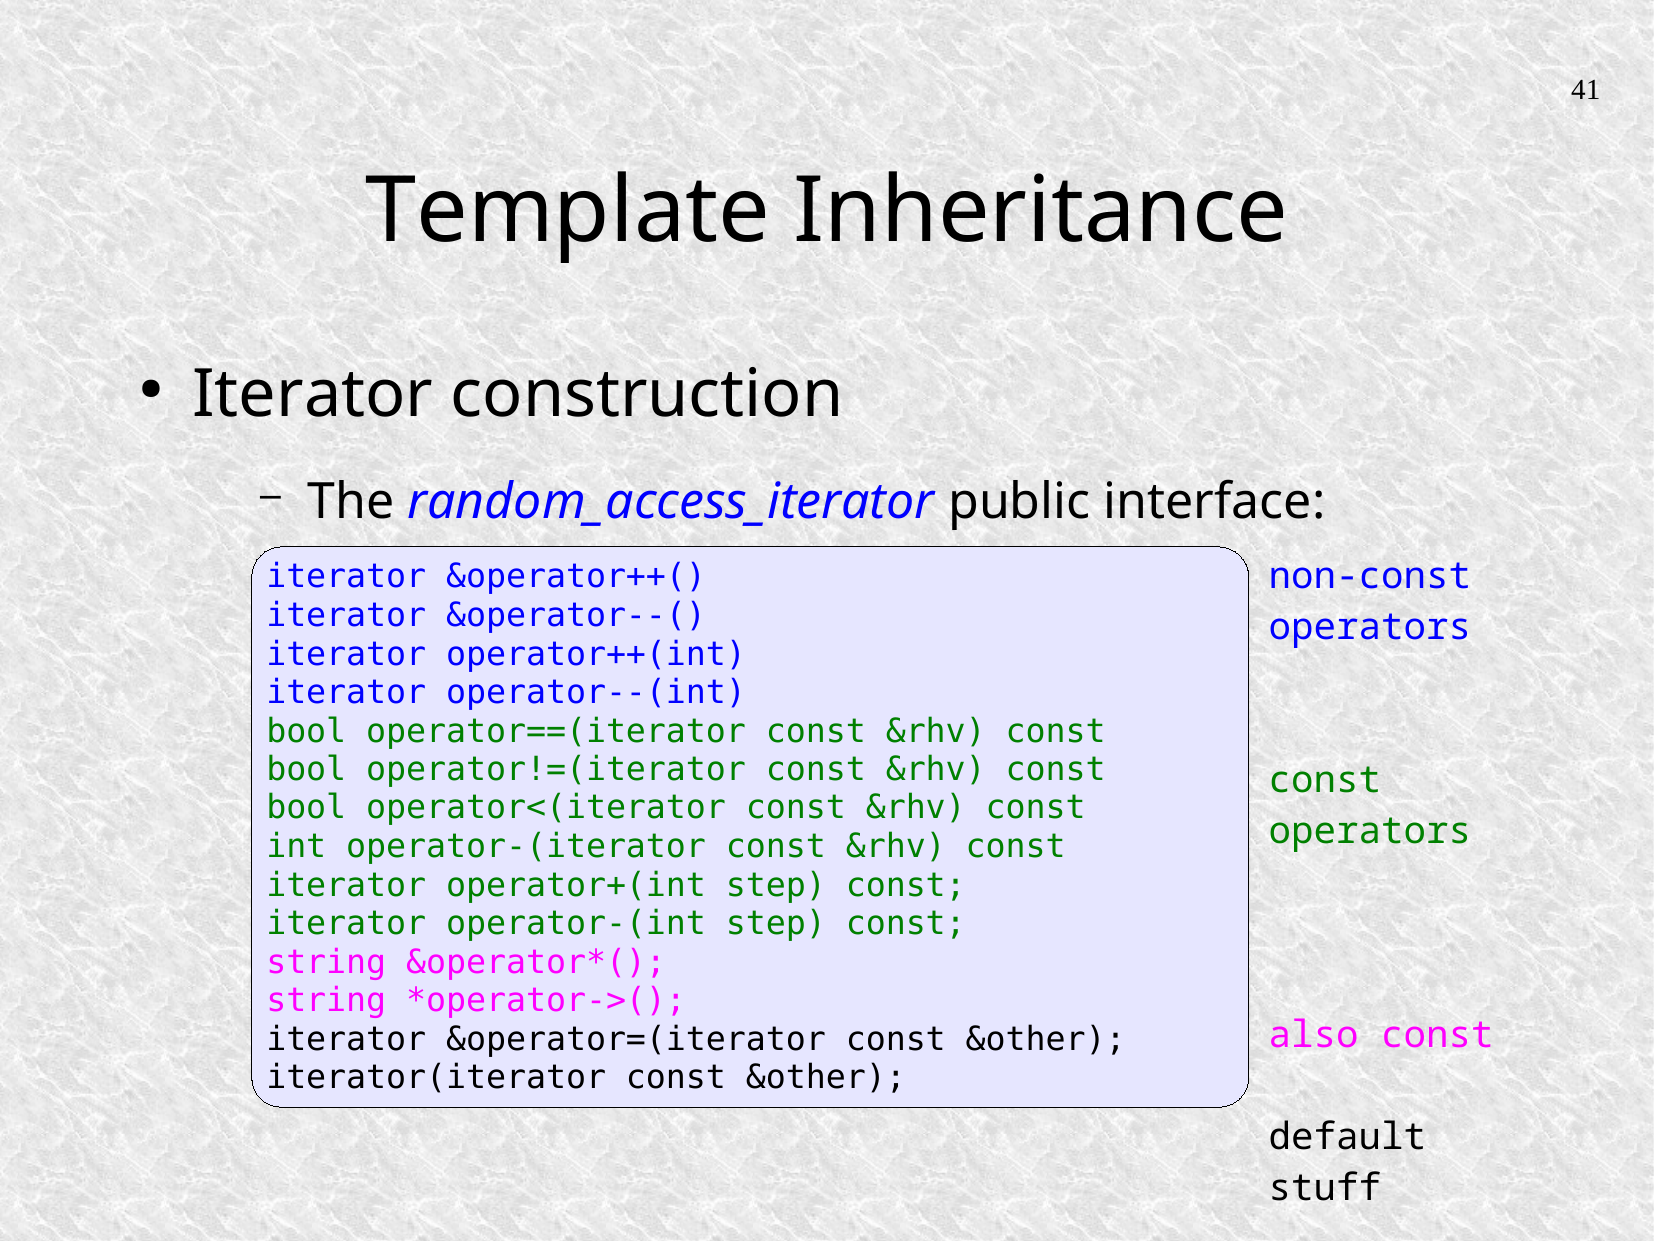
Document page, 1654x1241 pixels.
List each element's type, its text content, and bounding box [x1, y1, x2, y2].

list Iterator construction The random_access_iterator public interface: [121, 344, 1572, 1127]
text_box non-const operators const operators also const default stuff [1268, 548, 1494, 1137]
text_box iterator &operator++() iterator &operator--() iterator operator++(int) iterator operator--(int) bool operator==(iterator const &rhv) const bool operator!=(iterator const &rhv) const bool operator<(iterator const &rhv) const int operator-(iterator const &rhv) const iterator operator+(int step) const; iterator operator-(int step) const; string &operator*(); string *operator->(); iterator &operator=(iterator const &other); iterator(iterator const &other); [266, 557, 1234, 1097]
title Template Inheritance [121, 102, 1534, 311]
picture [0, 0, 1654, 1241]
